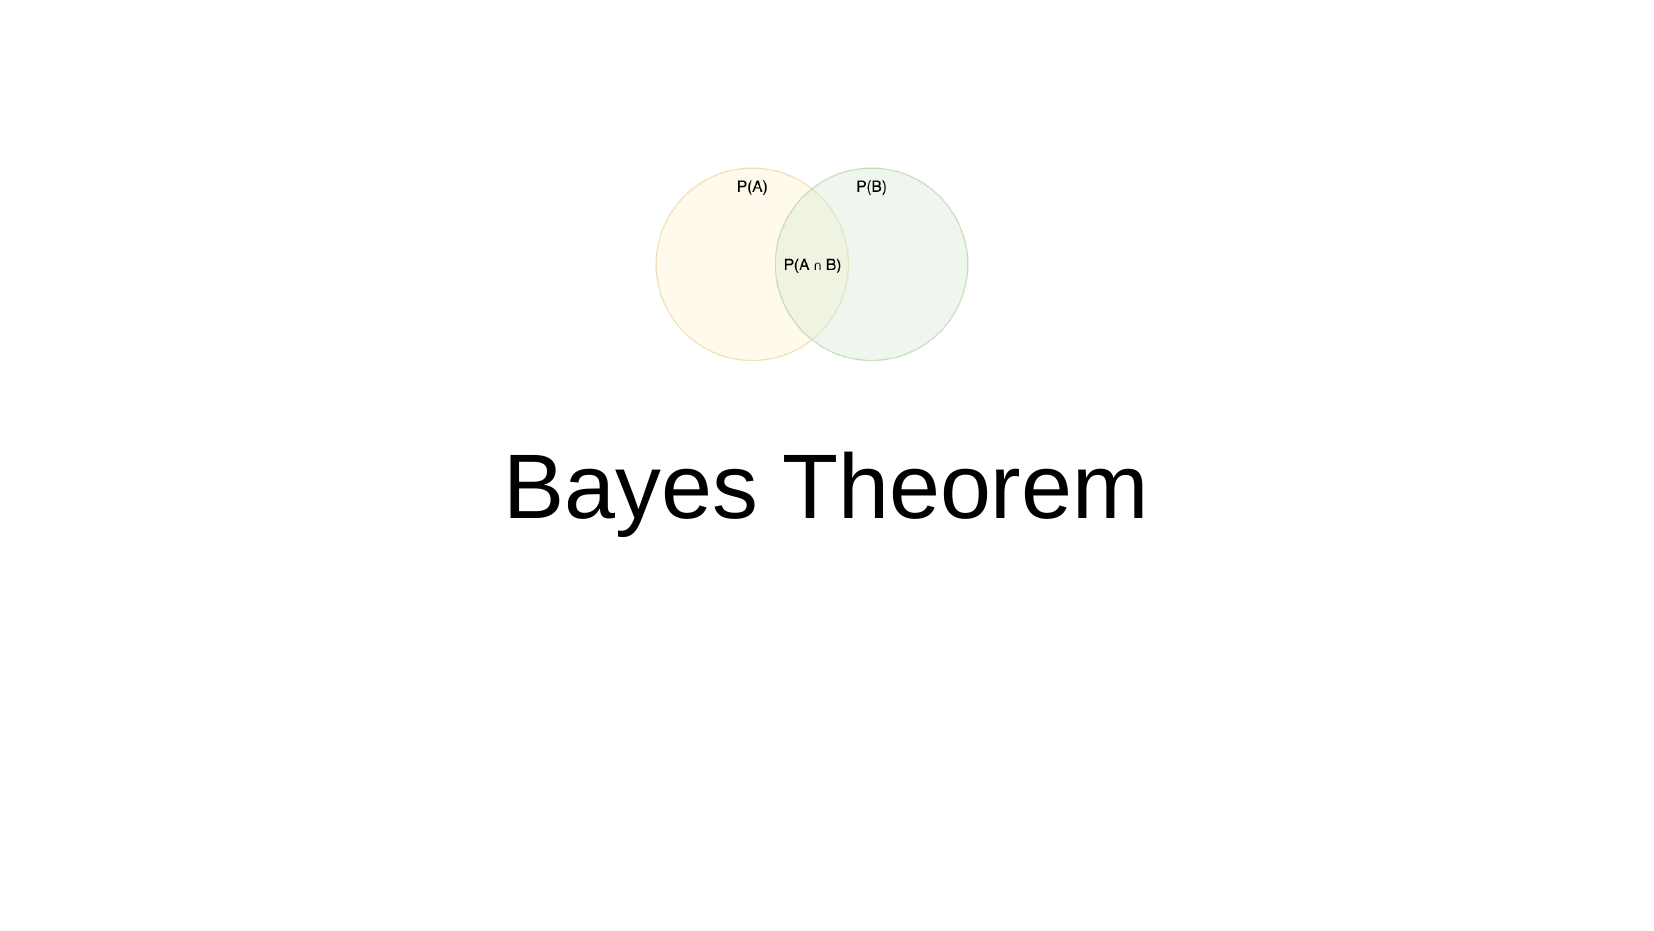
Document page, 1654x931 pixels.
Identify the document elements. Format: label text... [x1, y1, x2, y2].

picture [577, 153, 1077, 376]
subtitle Bayes Theorem [82, 217, 1571, 758]
